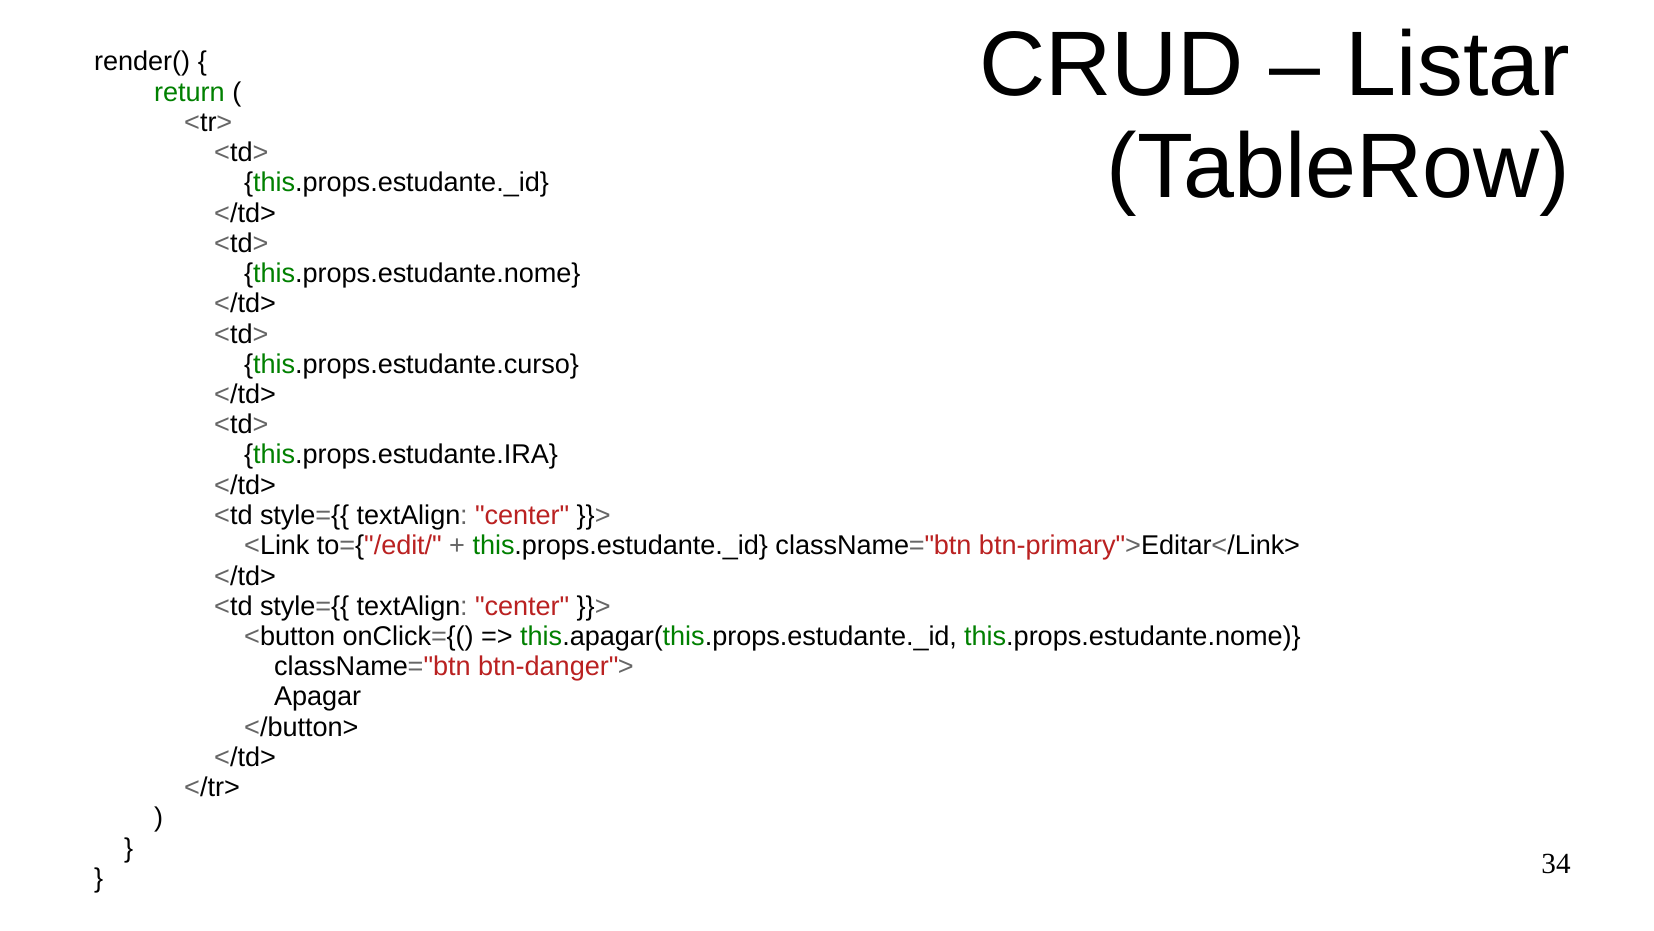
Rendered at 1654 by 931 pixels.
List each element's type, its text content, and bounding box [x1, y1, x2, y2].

title CRUD – Listar (TableRow) [82, 12, 1571, 218]
text_box render() { return ( <tr> <td> {this.props.estudante._id} </td> <td> {this.props.estudante.nome} </td> <td> {this.props.estudante.curso} </td> <td> {this.props.estudante.IRA} </td> <td style={{ textAlign: "center" }}> <Link to={"/edit/" + this.props.estudante._id} className="btn btn-primary">Editar</Link> </td> <td style={{ textAlign: "center" }}> <button onClick={() => this.apagar(this.props.estudante._id, this.props.estudante.nome)} className="btn btn-danger"> Apagar </button> </td> </tr> ) } } [79, 39, 1511, 901]
